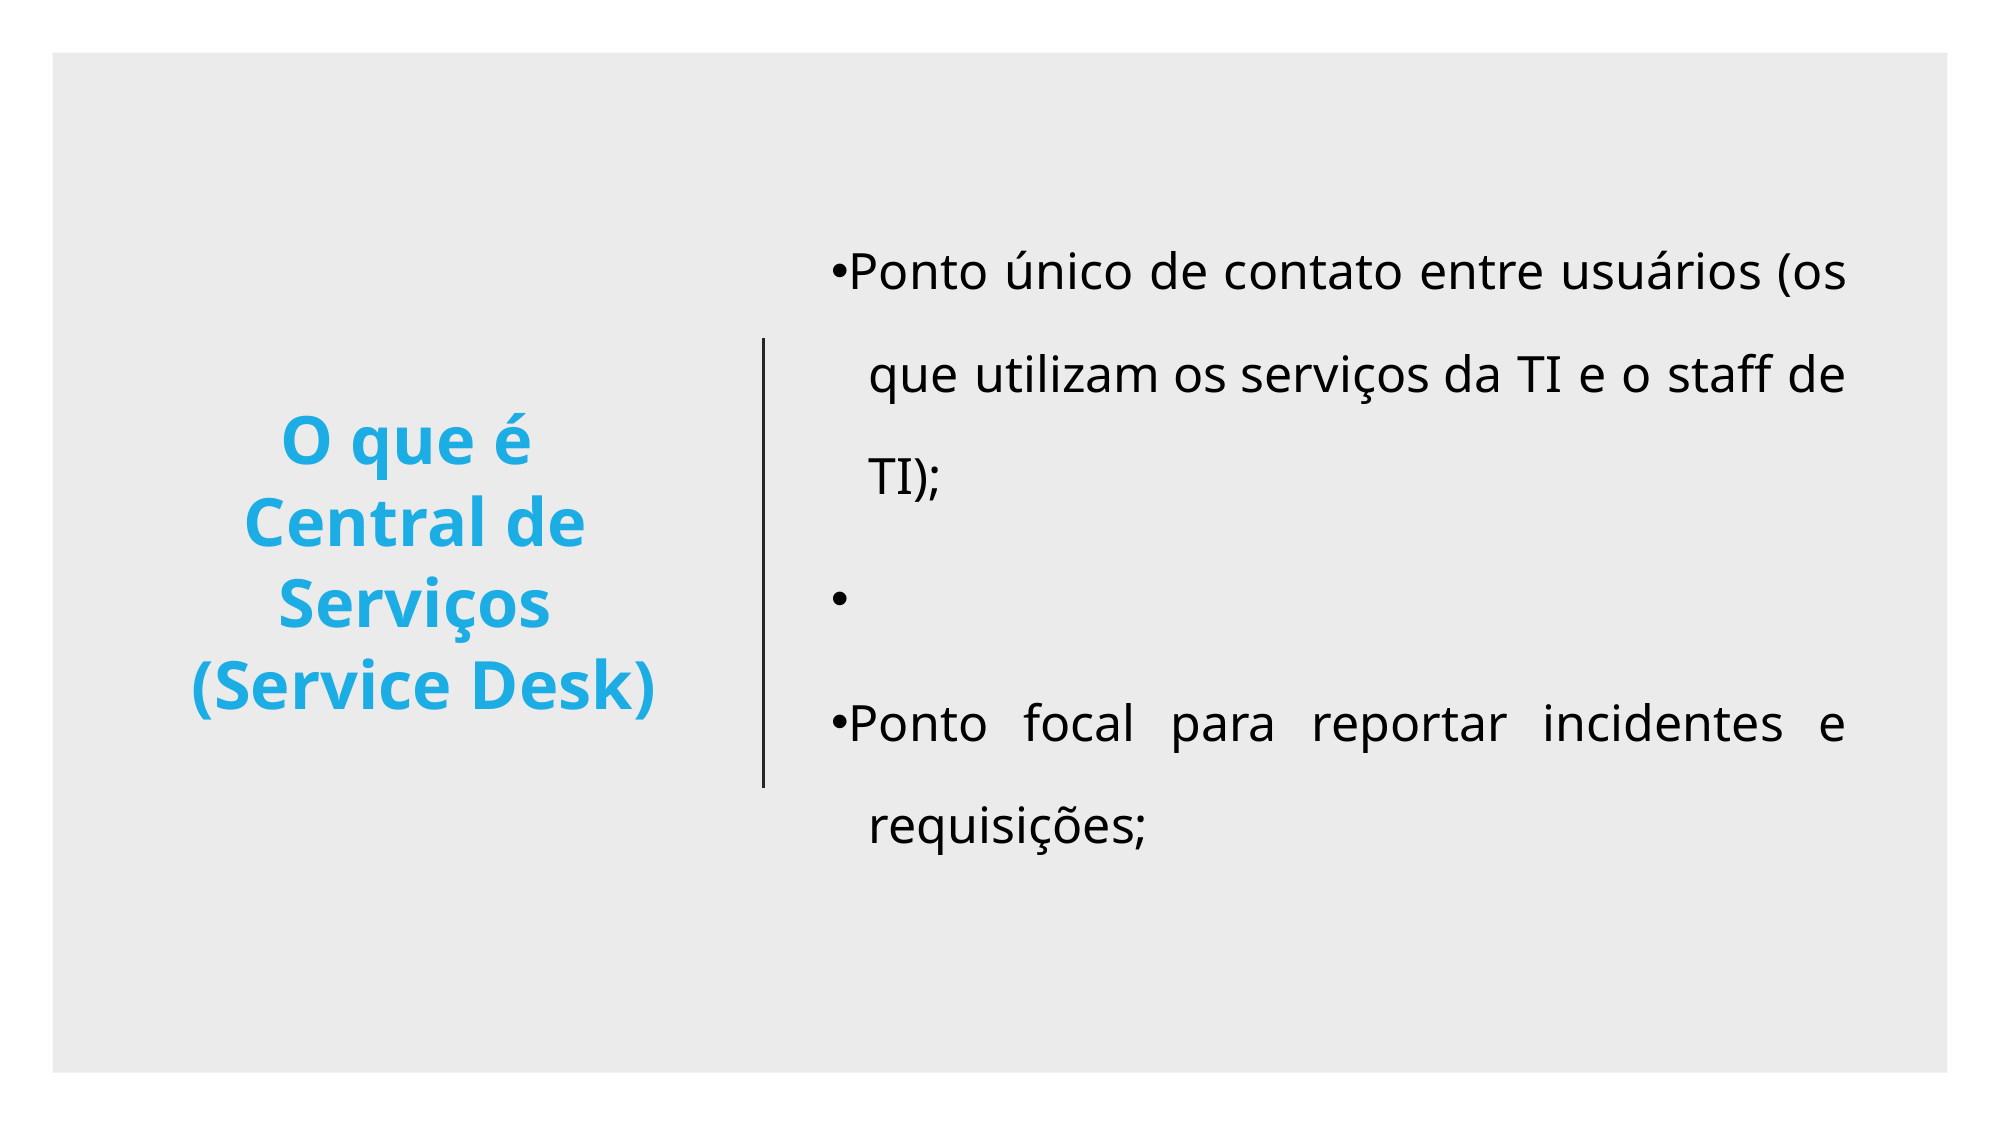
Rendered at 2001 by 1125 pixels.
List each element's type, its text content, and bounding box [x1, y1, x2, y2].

title O que é Central de Serviços (Service Desk) [120, 158, 711, 967]
text_box [53, 53, 1947, 1073]
subtitle Ponto único de contato entre usuários (os que utilizam os serviços da TI e o staff de TI); Ponto focal para reportar incidentes e requisições; [816, 75, 1863, 1057]
